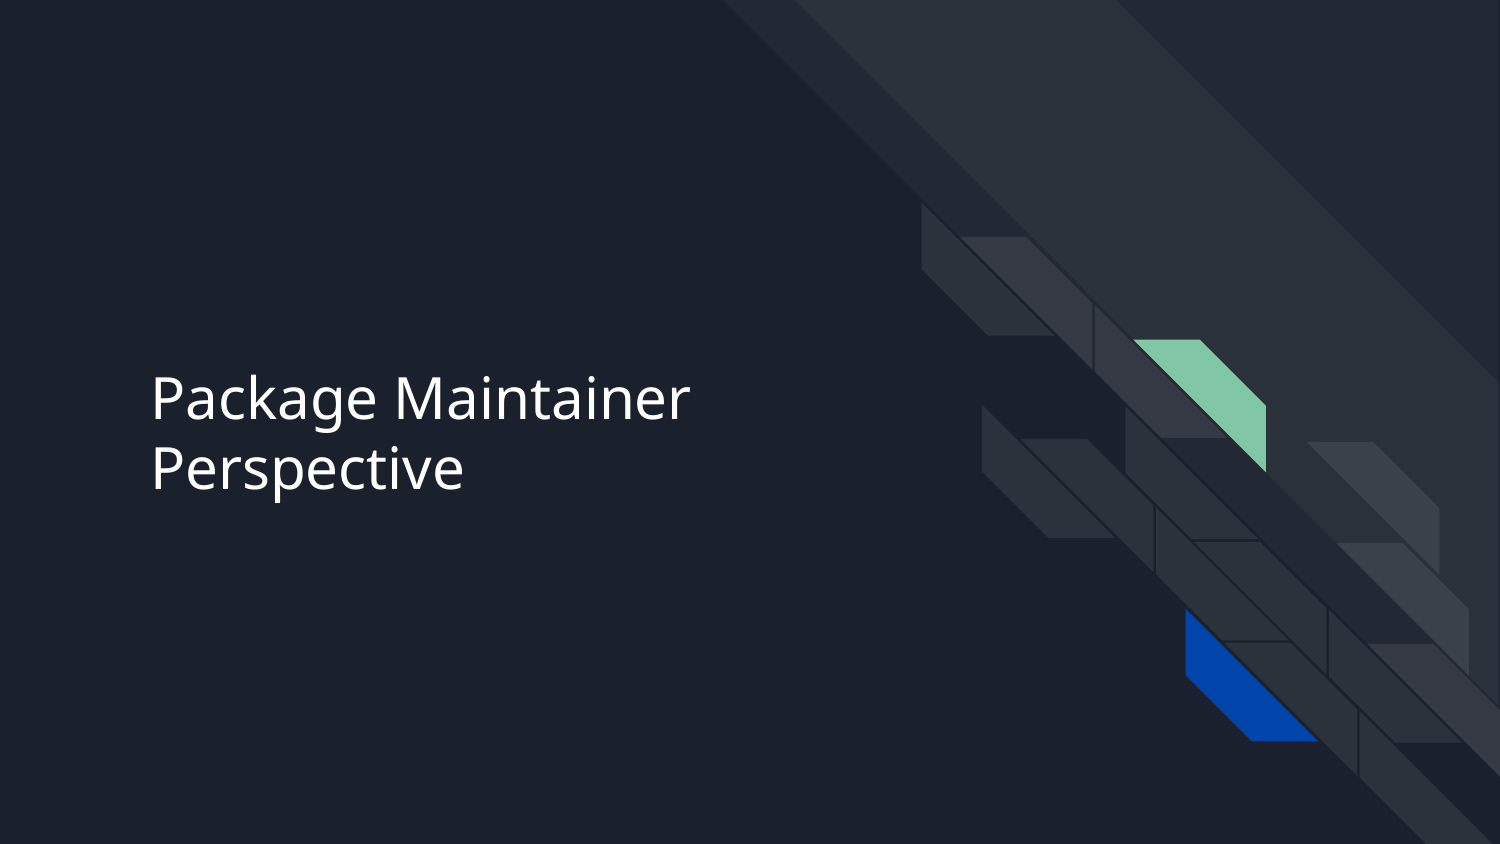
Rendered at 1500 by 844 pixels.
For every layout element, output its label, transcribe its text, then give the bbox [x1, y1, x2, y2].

title Package Maintainer Perspective [135, 142, 888, 720]
